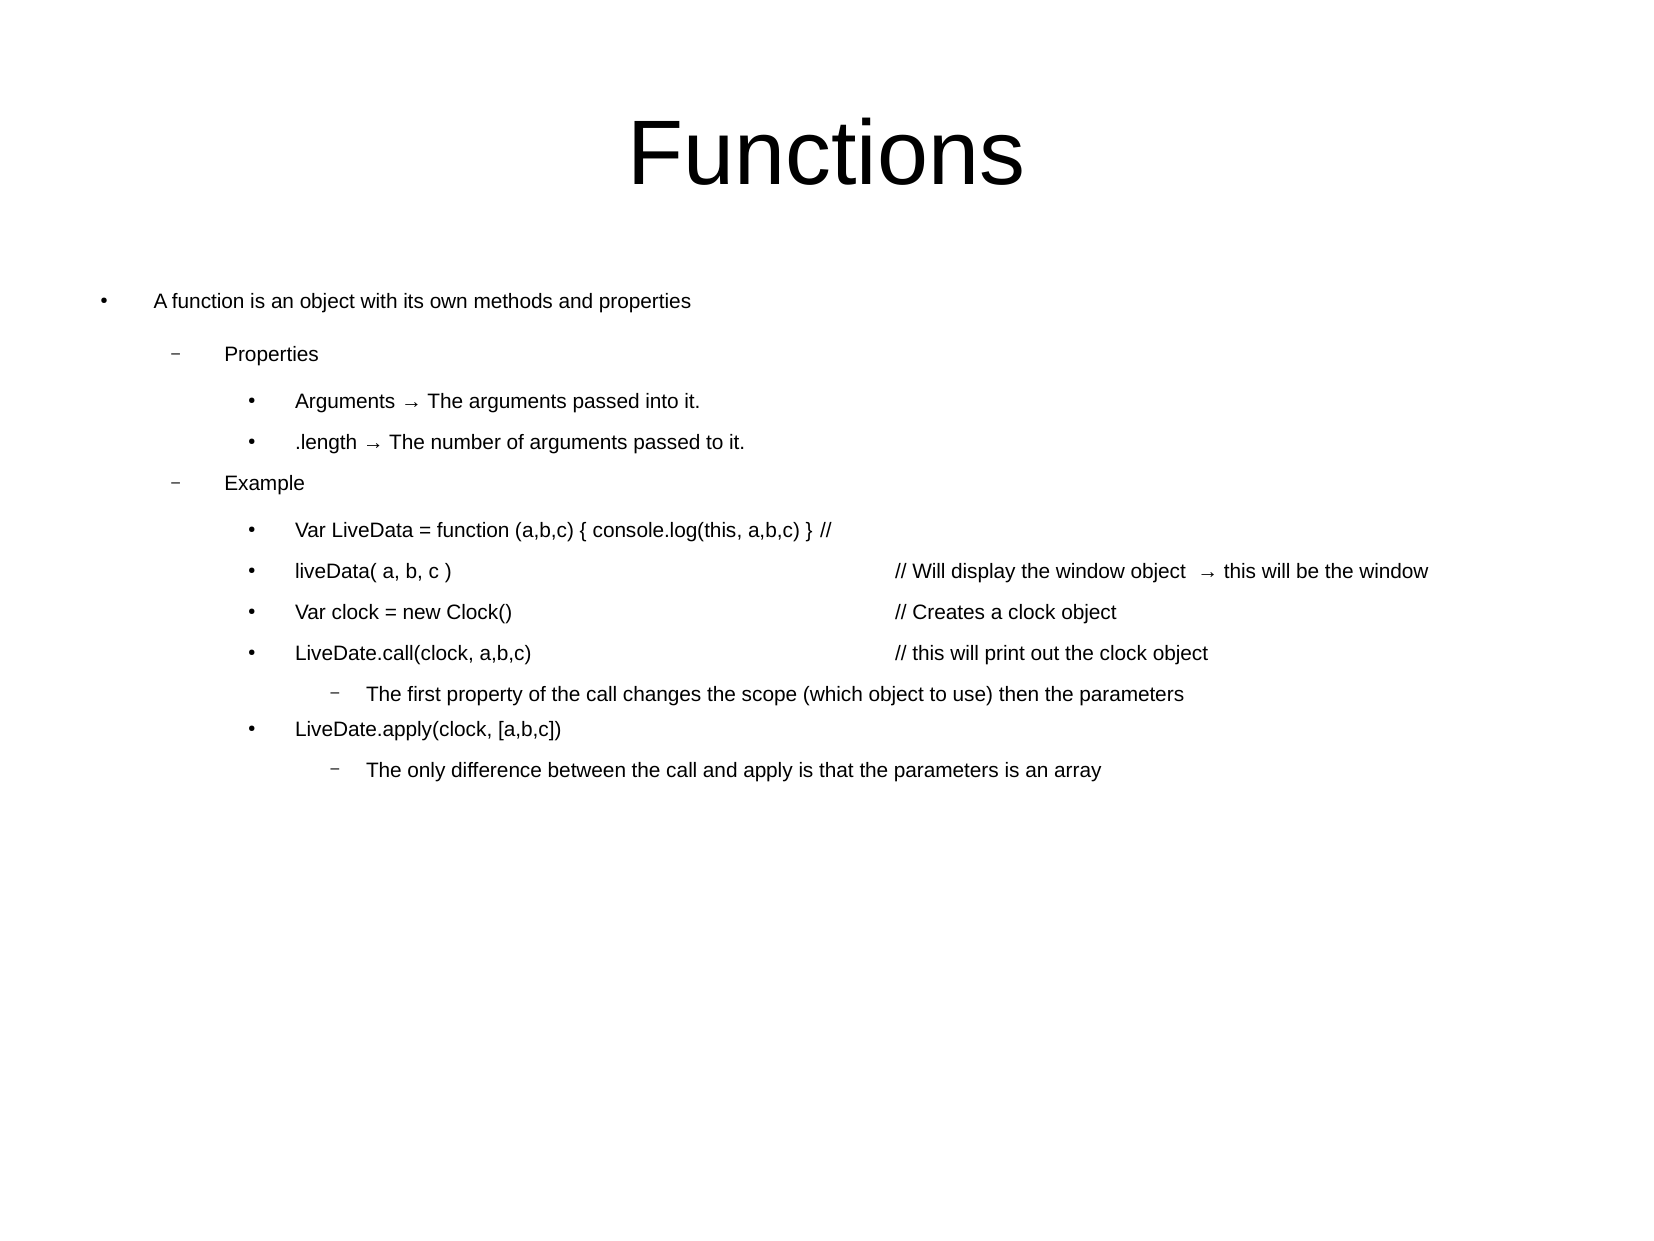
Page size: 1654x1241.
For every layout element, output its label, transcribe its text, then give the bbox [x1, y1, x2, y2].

title Functions [82, 49, 1571, 257]
list A function is an object with its own methods and properties Properties Arguments → The arguments passed into it. .length → The number of arguments passed to it. Example Var LiveData = function (a,b,c) { console.log(this, a,b,c) } // liveData( a, b, c ) // Will display the window object → this will be the window Var clock = new Clock() // Creates a clock object LiveDate.call(clock, a,b,c) // this will print out the clock object The first property of the call changes the scope (which object to use) then the parameters LiveDate.apply(clock, [a,b,c]) The only difference between the call and apply is that the parameters is an array [82, 290, 1571, 1010]
